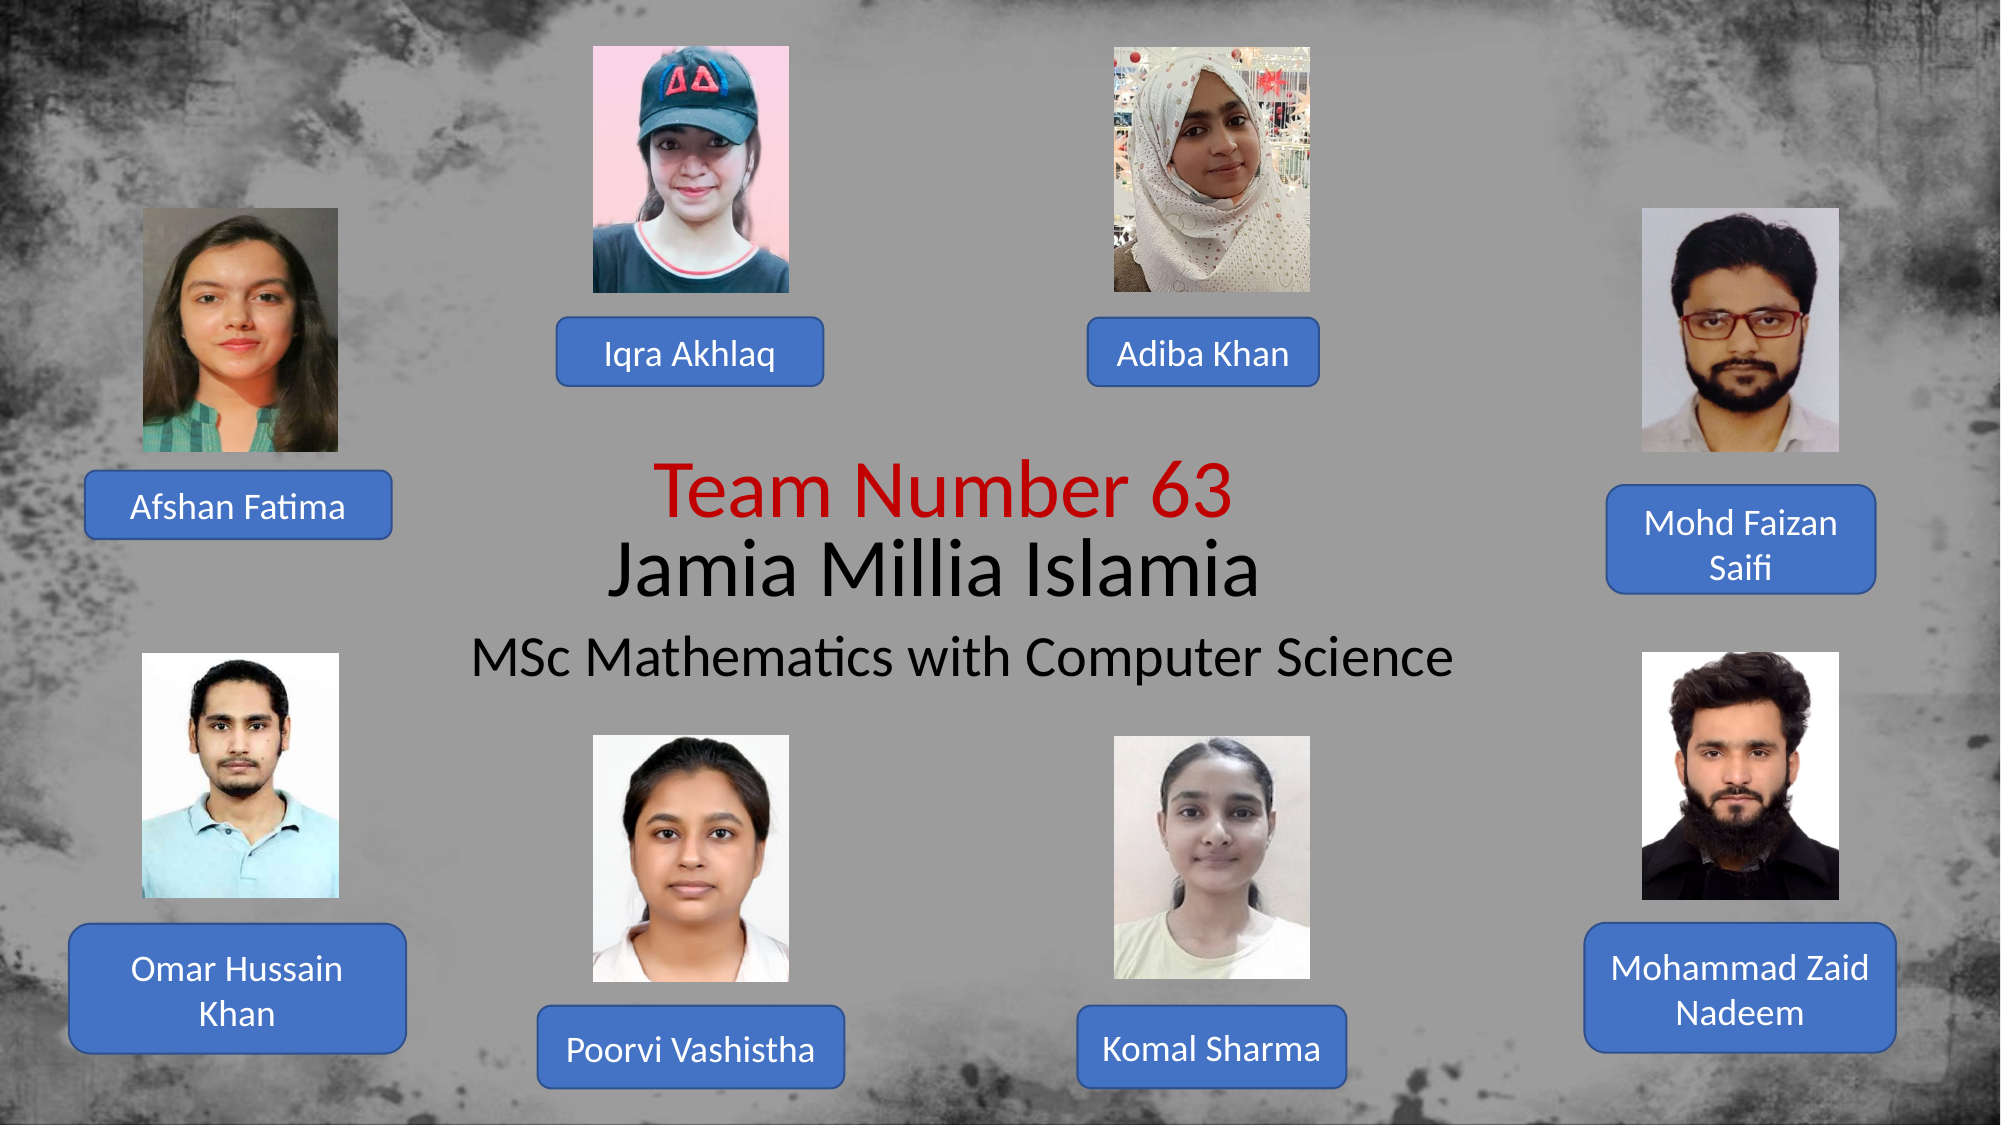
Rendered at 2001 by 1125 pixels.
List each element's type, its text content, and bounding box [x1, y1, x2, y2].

text_box Mohammad Zaid Nadeem [1584, 922, 1896, 1053]
text_box [44, 317, 407, 428]
picture [0, 0, 2000, 1125]
text_box MSc Mathematics with Computer Science [455, 610, 1625, 697]
text_box Adiba Khan [1087, 317, 1319, 387]
text_box Afshan Fatima [84, 470, 392, 539]
text_box Iqra Akhlaq [556, 317, 824, 386]
text_box Omar Hussain Khan [68, 923, 407, 1054]
text_box Team Number 63 [638, 427, 1278, 505]
text_box Poorvi Vashistha [537, 1005, 845, 1089]
text_box Jamia Millia Islamia [592, 505, 1547, 610]
text_box Mohd Faizan Saifi [1606, 485, 1876, 594]
text_box Komal Sharma [1077, 1005, 1347, 1089]
